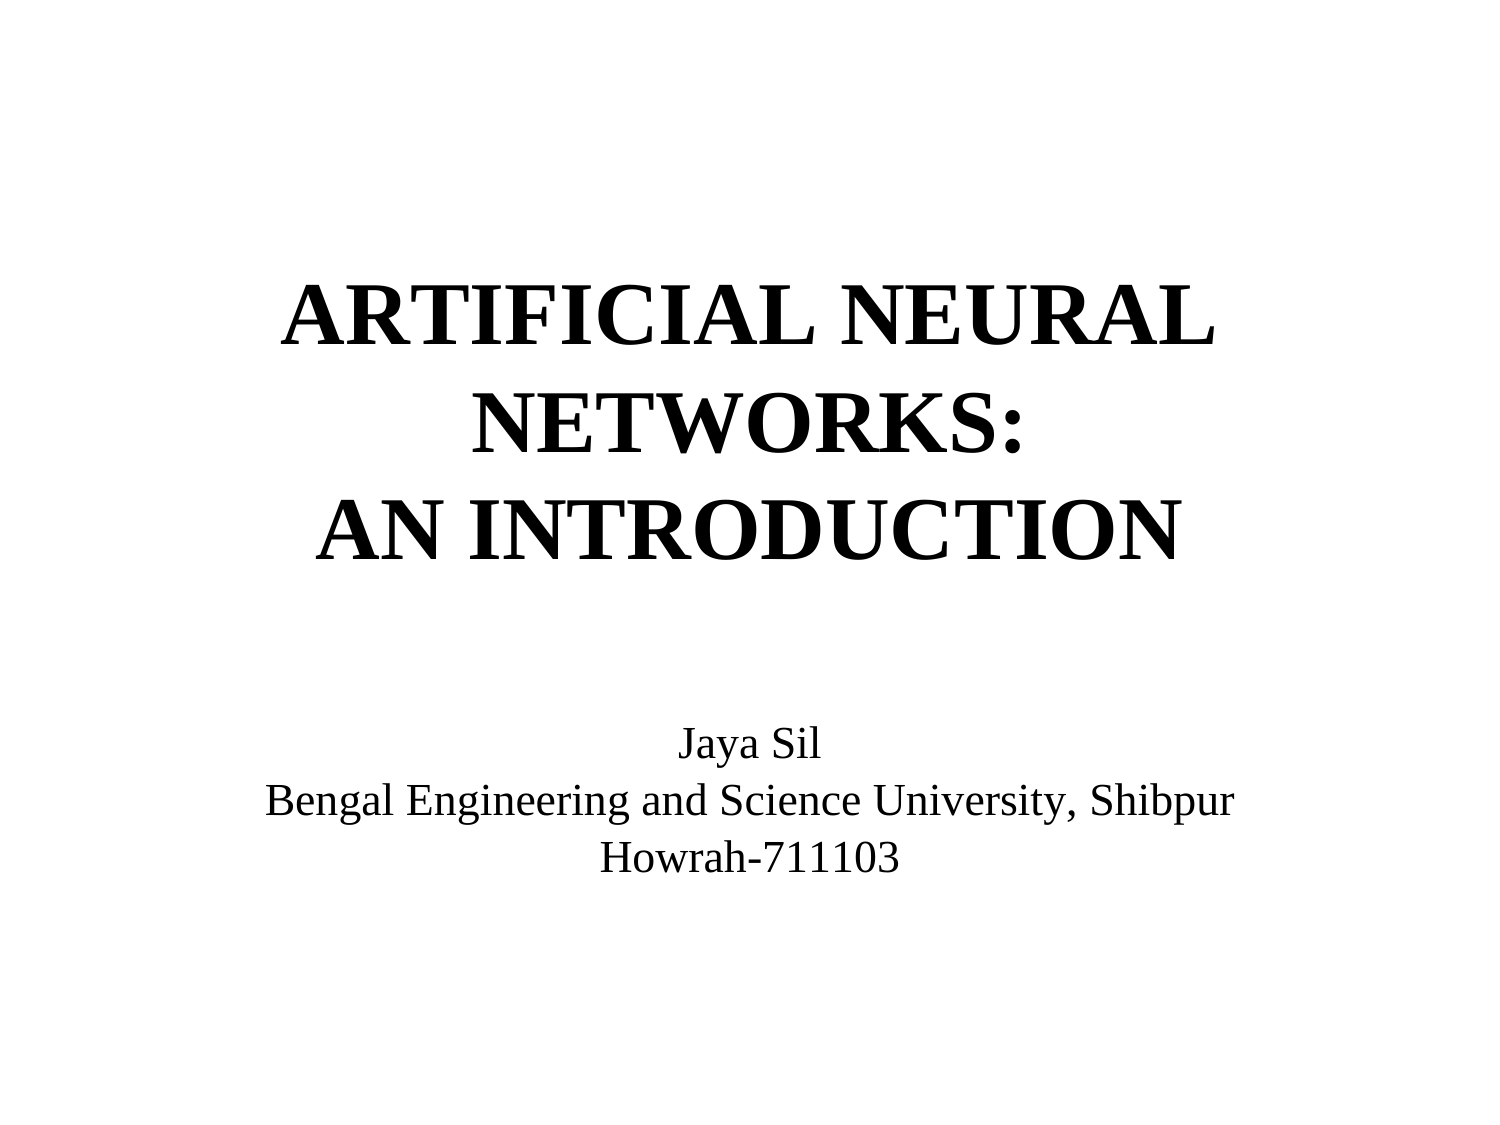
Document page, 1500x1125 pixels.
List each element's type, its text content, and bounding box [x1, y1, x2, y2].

title ARTIFICIAL NEURAL NETWORKS: AN INTRODUCTION [112, 349, 1388, 591]
subtitle Jaya Sil Bengal Engineering and Science University, Shibpur Howrah-711103 [225, 725, 1276, 925]
